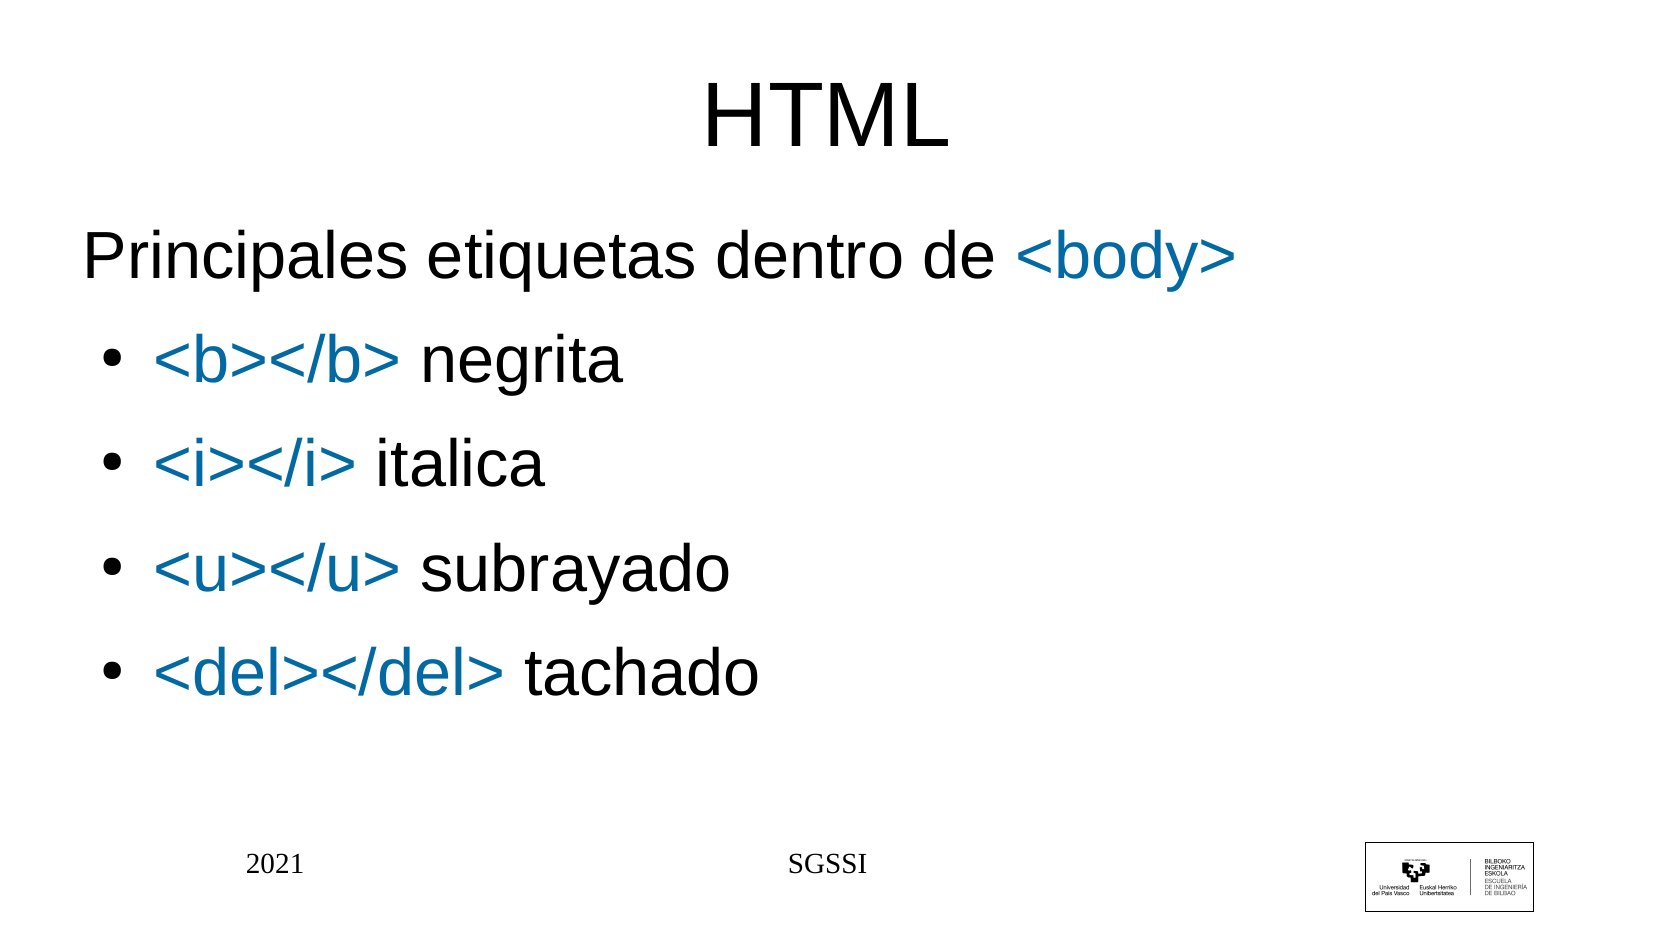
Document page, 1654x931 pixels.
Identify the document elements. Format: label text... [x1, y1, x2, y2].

title HTML [82, 37, 1571, 193]
list Principales etiquetas dentro de <body> <b></b> negrita <i></i> italica <u></u> subrayado <del></del> tachado [82, 217, 1456, 758]
picture [1366, 843, 1533, 911]
